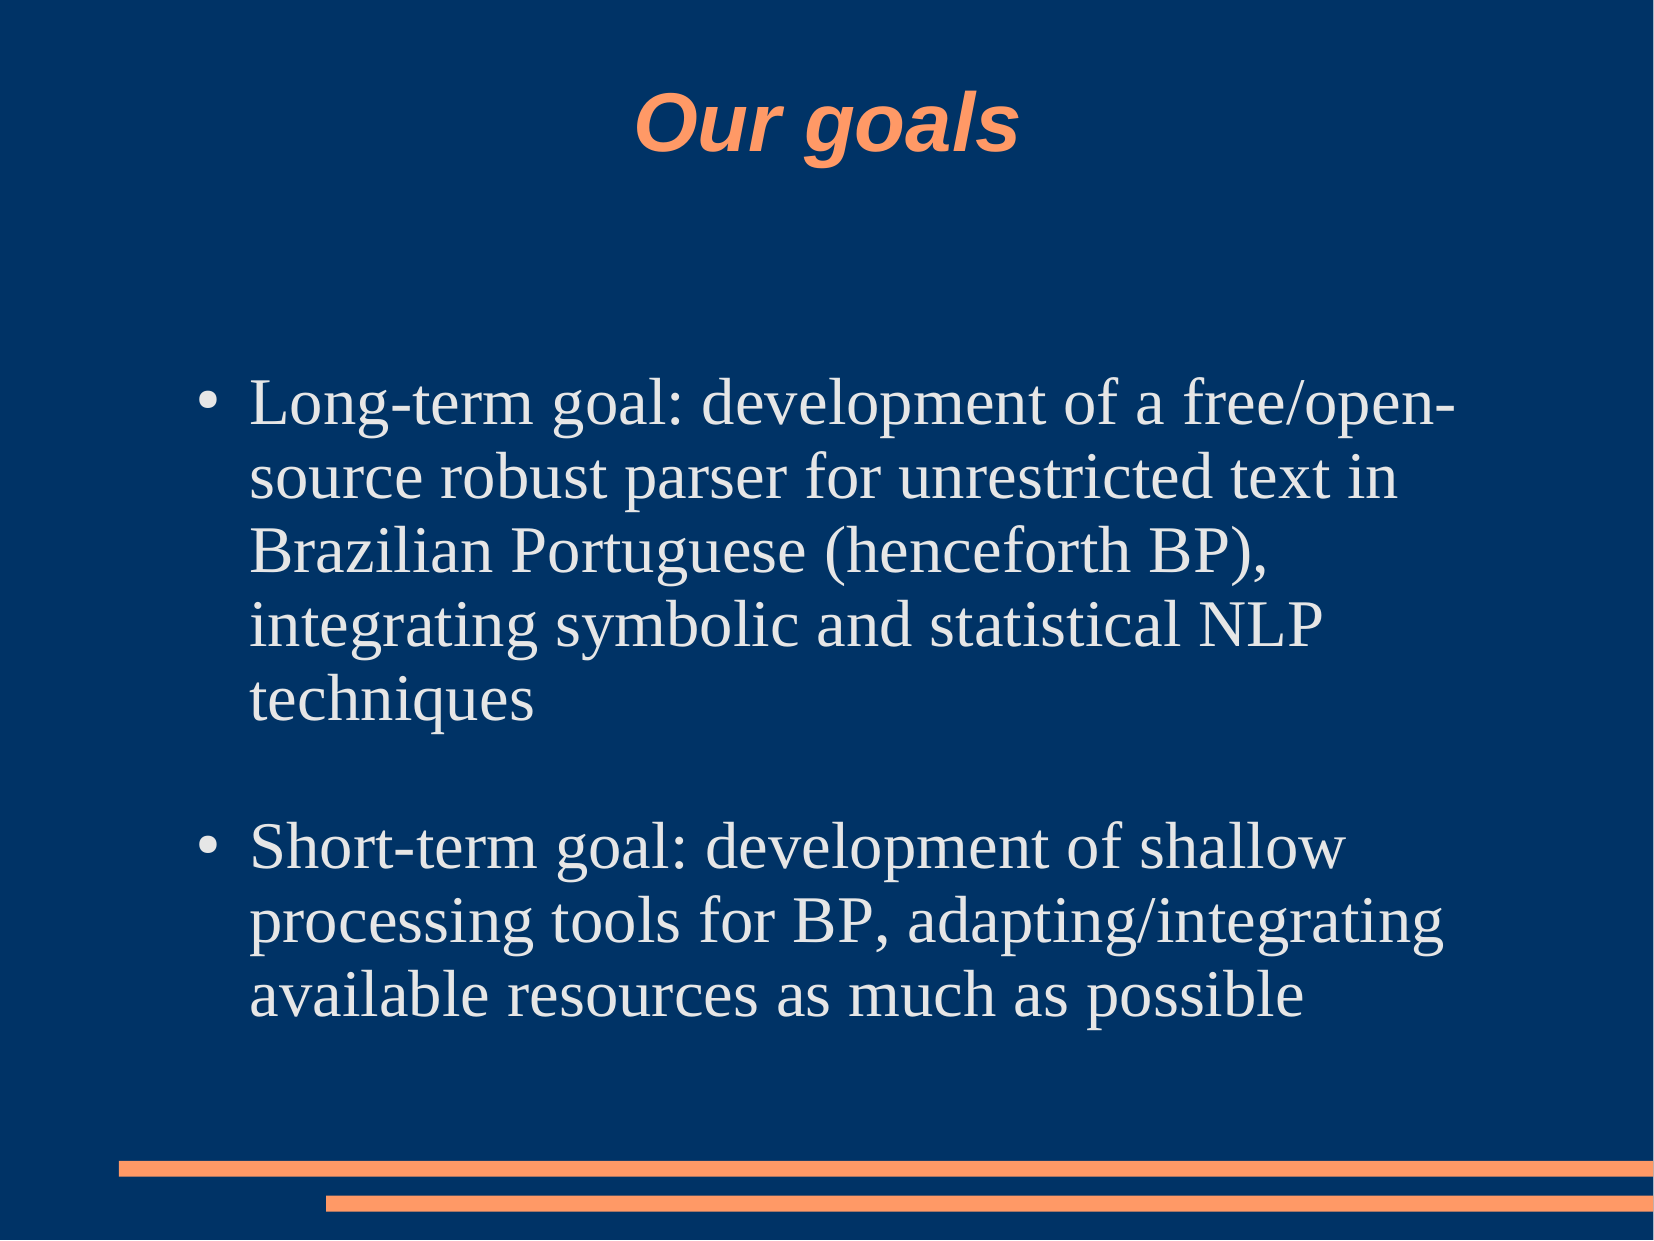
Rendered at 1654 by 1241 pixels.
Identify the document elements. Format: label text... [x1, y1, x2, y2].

title Our goals [121, 19, 1534, 227]
list Long-term goal: development of a free/open-source robust parser for unrestricted text in Brazilian Portuguese (henceforth BP), integrating symbolic and statistical NLP techniques Short-term goal: development of shallow processing tools for BP, adapting/integrating available resources as much as possible [178, 364, 1570, 1147]
